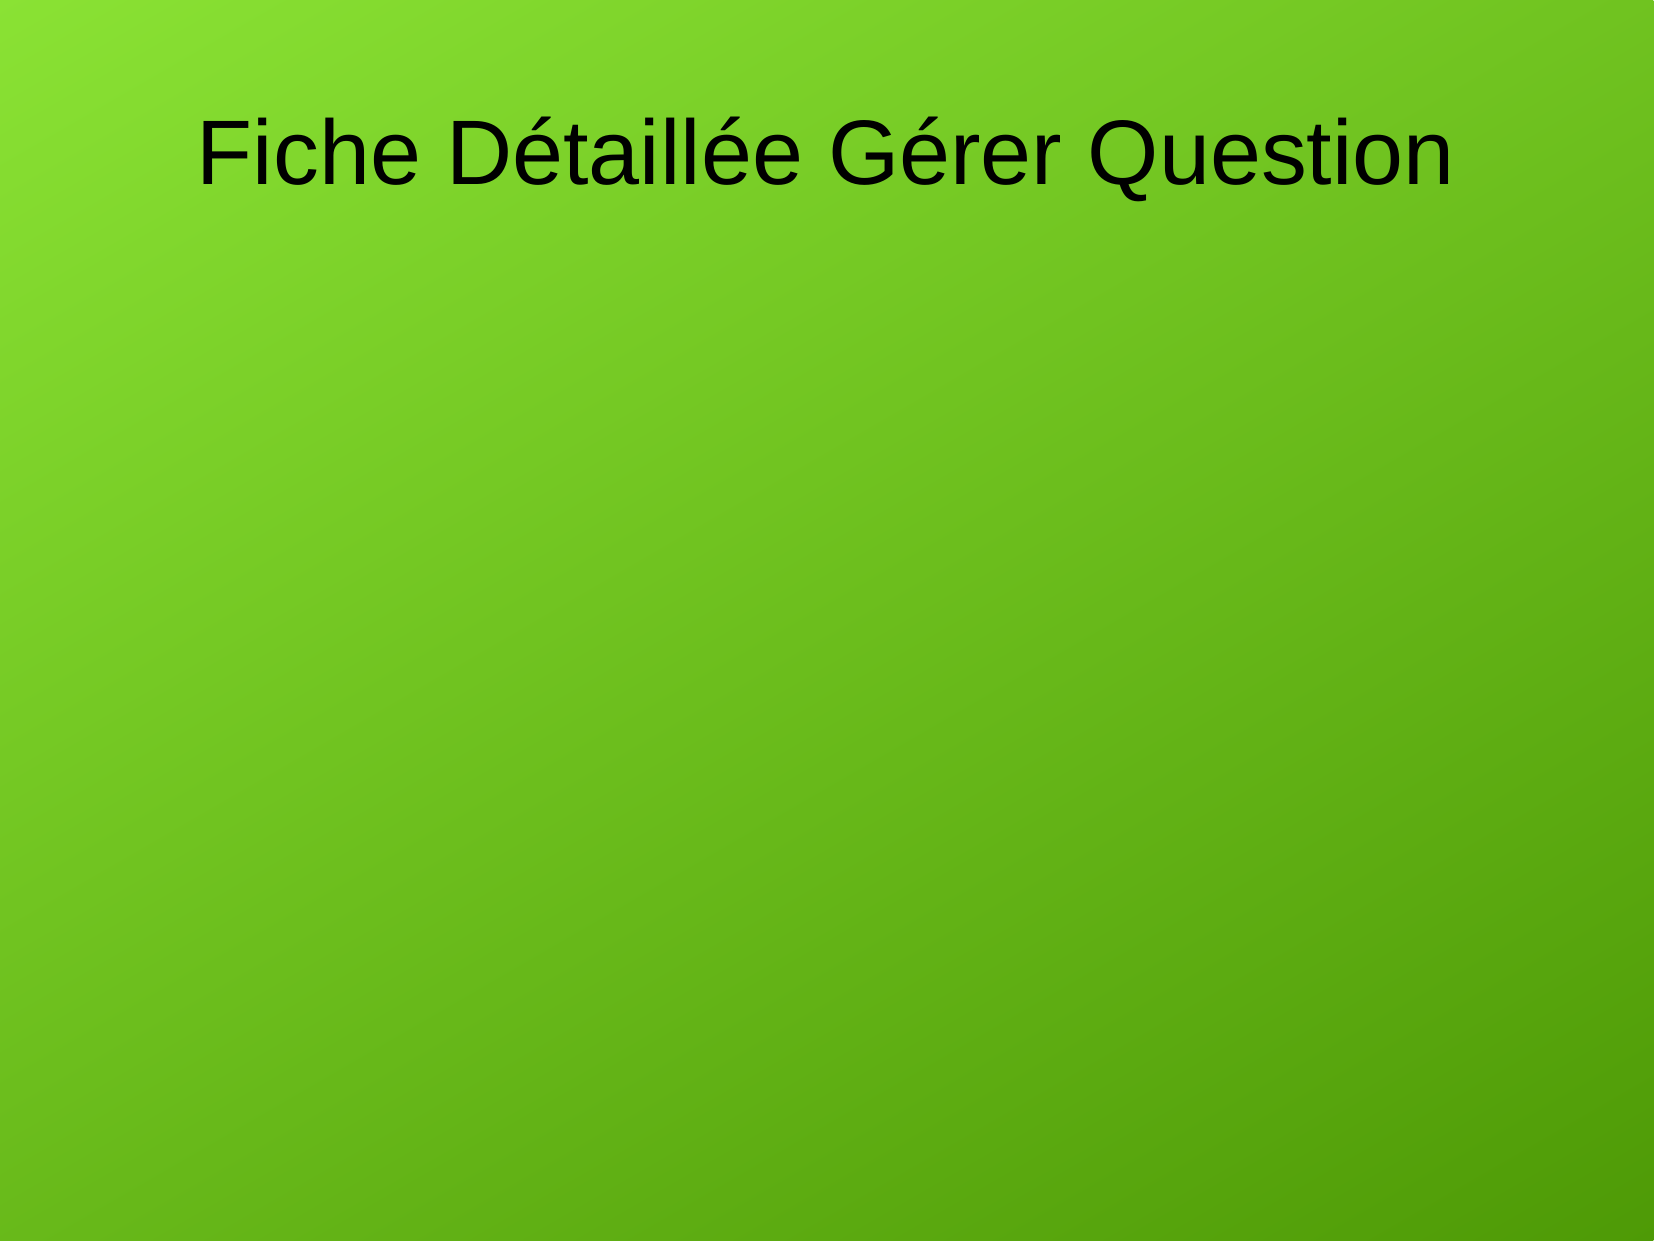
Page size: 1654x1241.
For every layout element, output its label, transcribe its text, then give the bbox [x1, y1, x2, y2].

title Fiche Détaillée Gérer Question [82, 49, 1571, 257]
